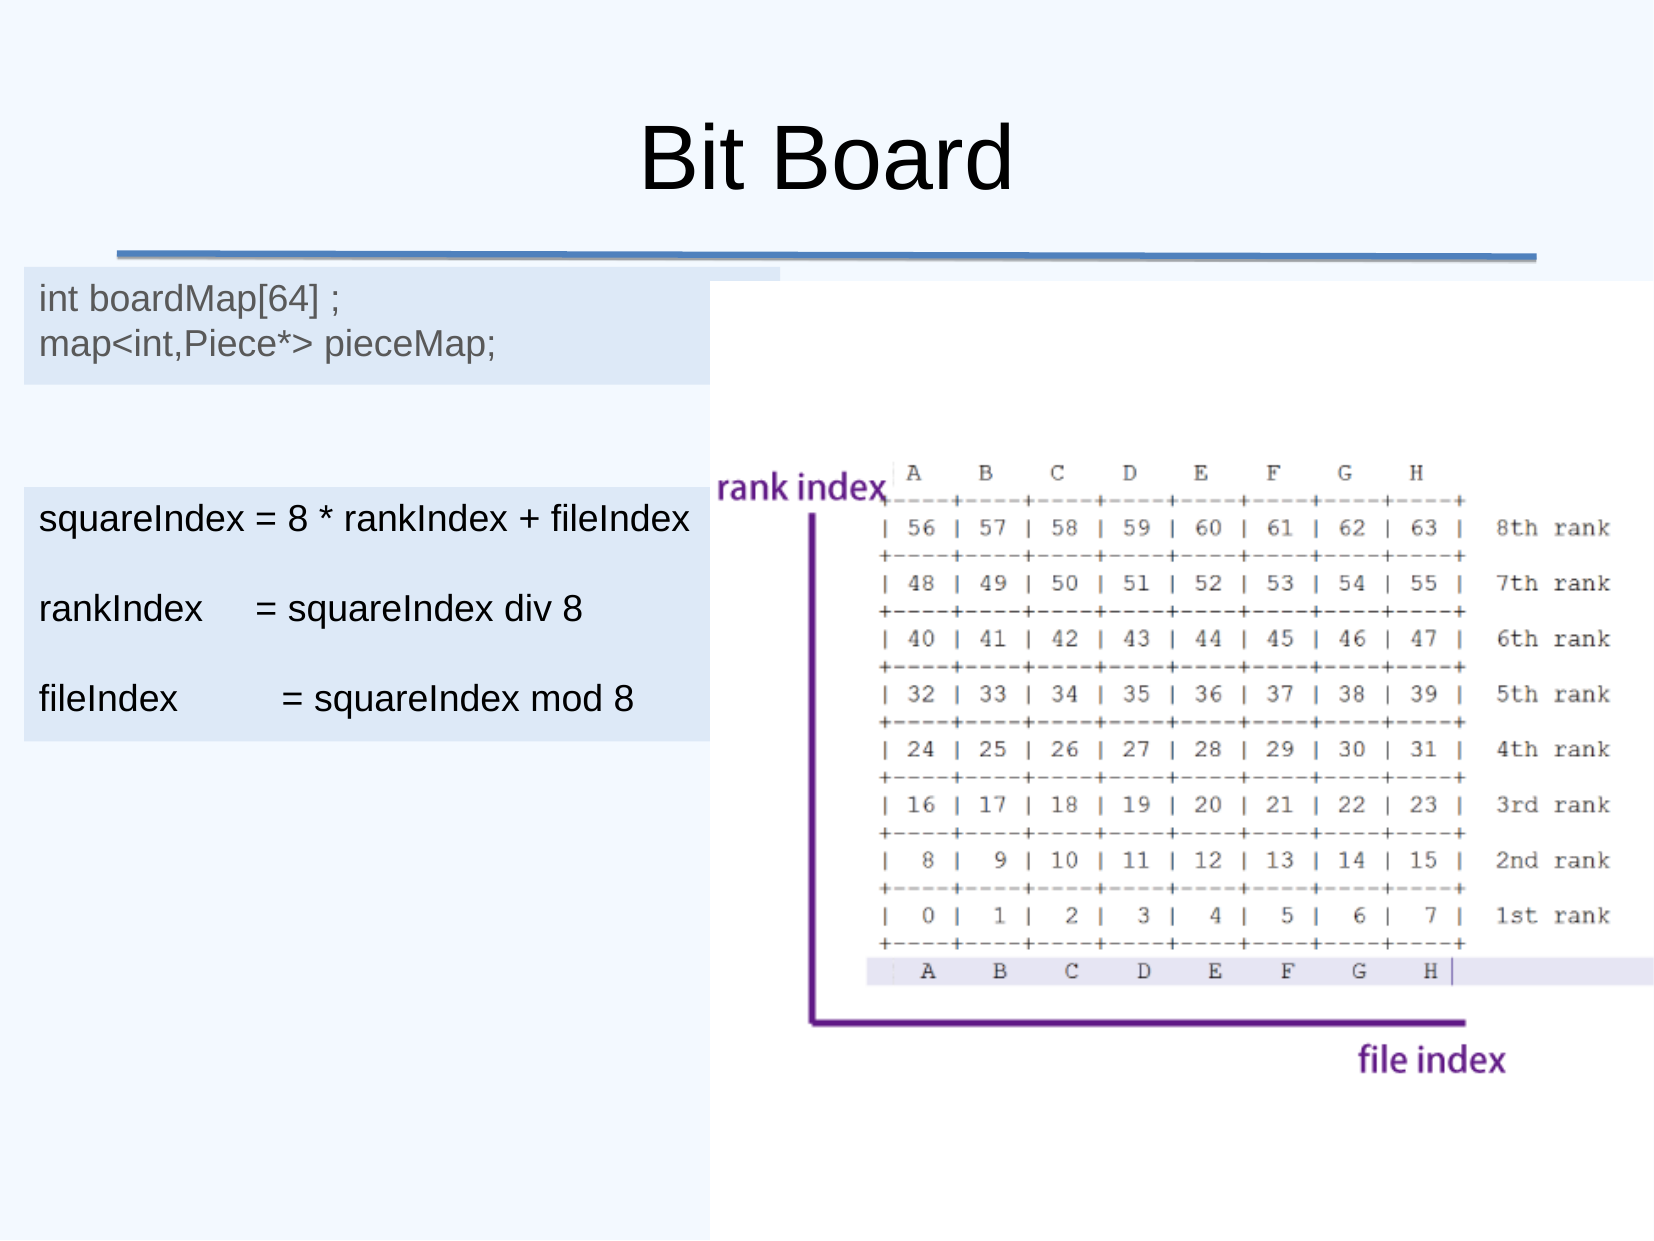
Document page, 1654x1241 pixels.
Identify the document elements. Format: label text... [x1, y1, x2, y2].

text_box squareIndex = 8 * rankIndex + fileIndex rankIndex = squareIndex div 8 fileIndex = squareIndex mod 8 [24, 487, 710, 742]
text_box Bit Board [82, 49, 1571, 257]
picture [710, 281, 1654, 1241]
text_box int boardMap[64] ; map<int,Piece*> pieceMap; [24, 266, 781, 385]
